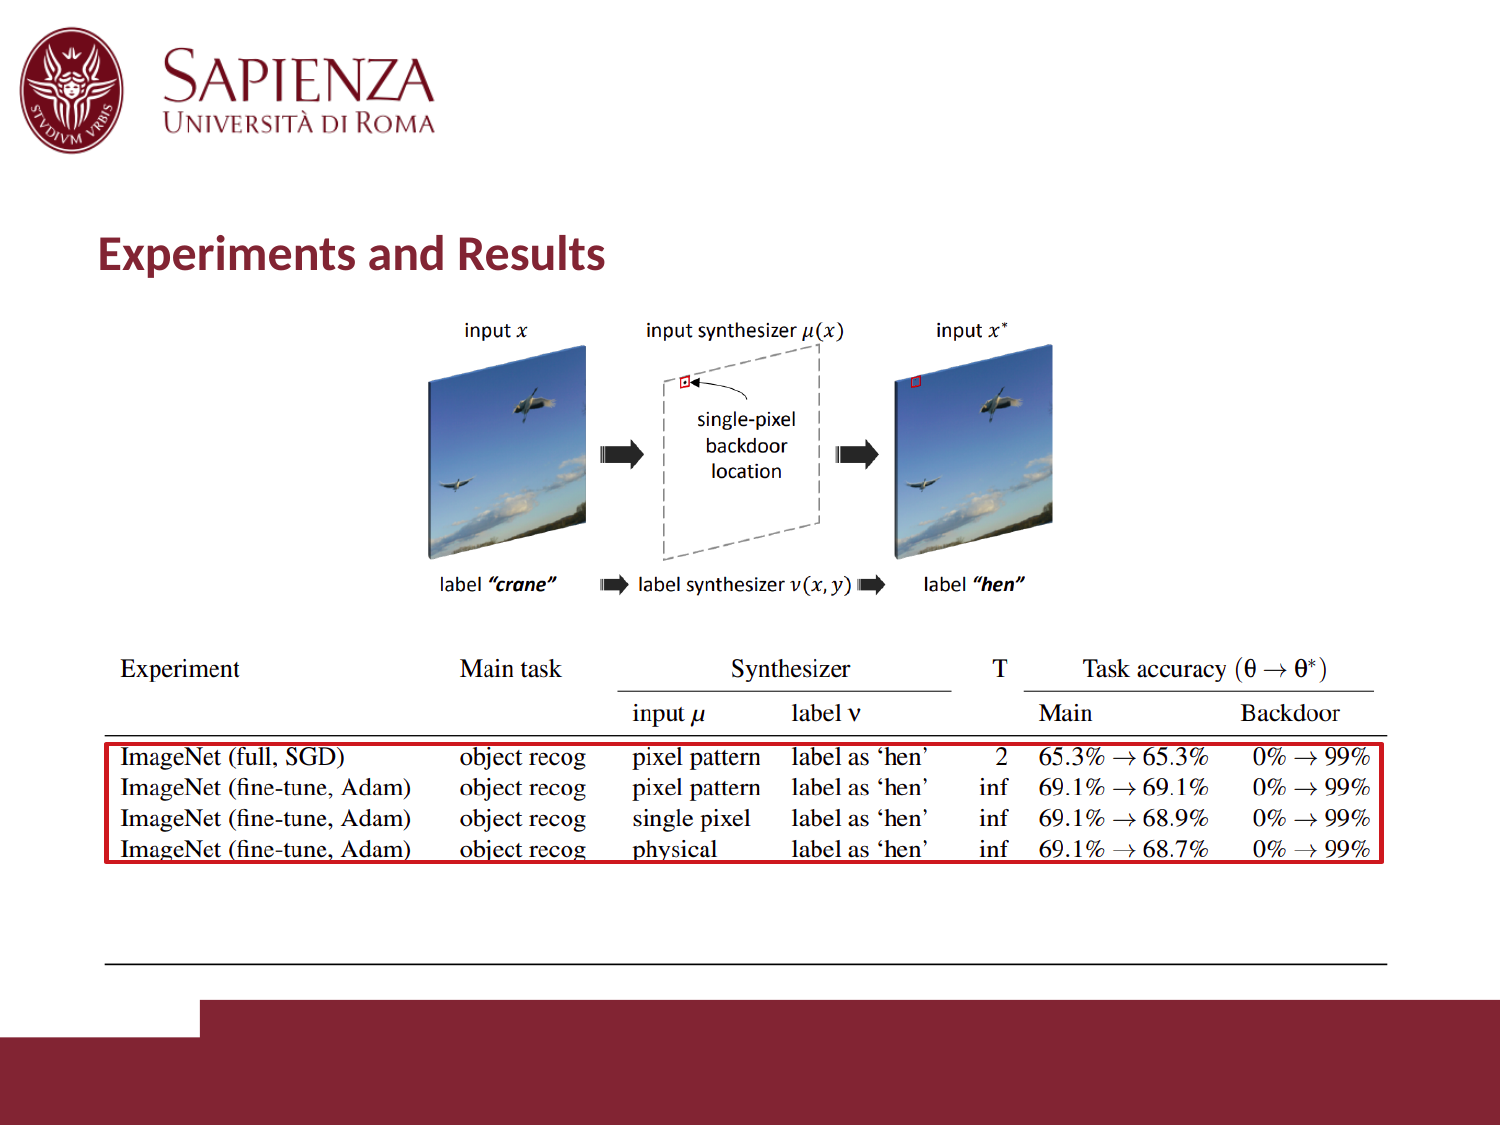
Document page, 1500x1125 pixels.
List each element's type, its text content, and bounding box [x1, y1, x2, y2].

text_box Experiments and Results [82, 212, 1300, 296]
picture [389, 307, 1099, 622]
picture [74, 625, 1418, 993]
